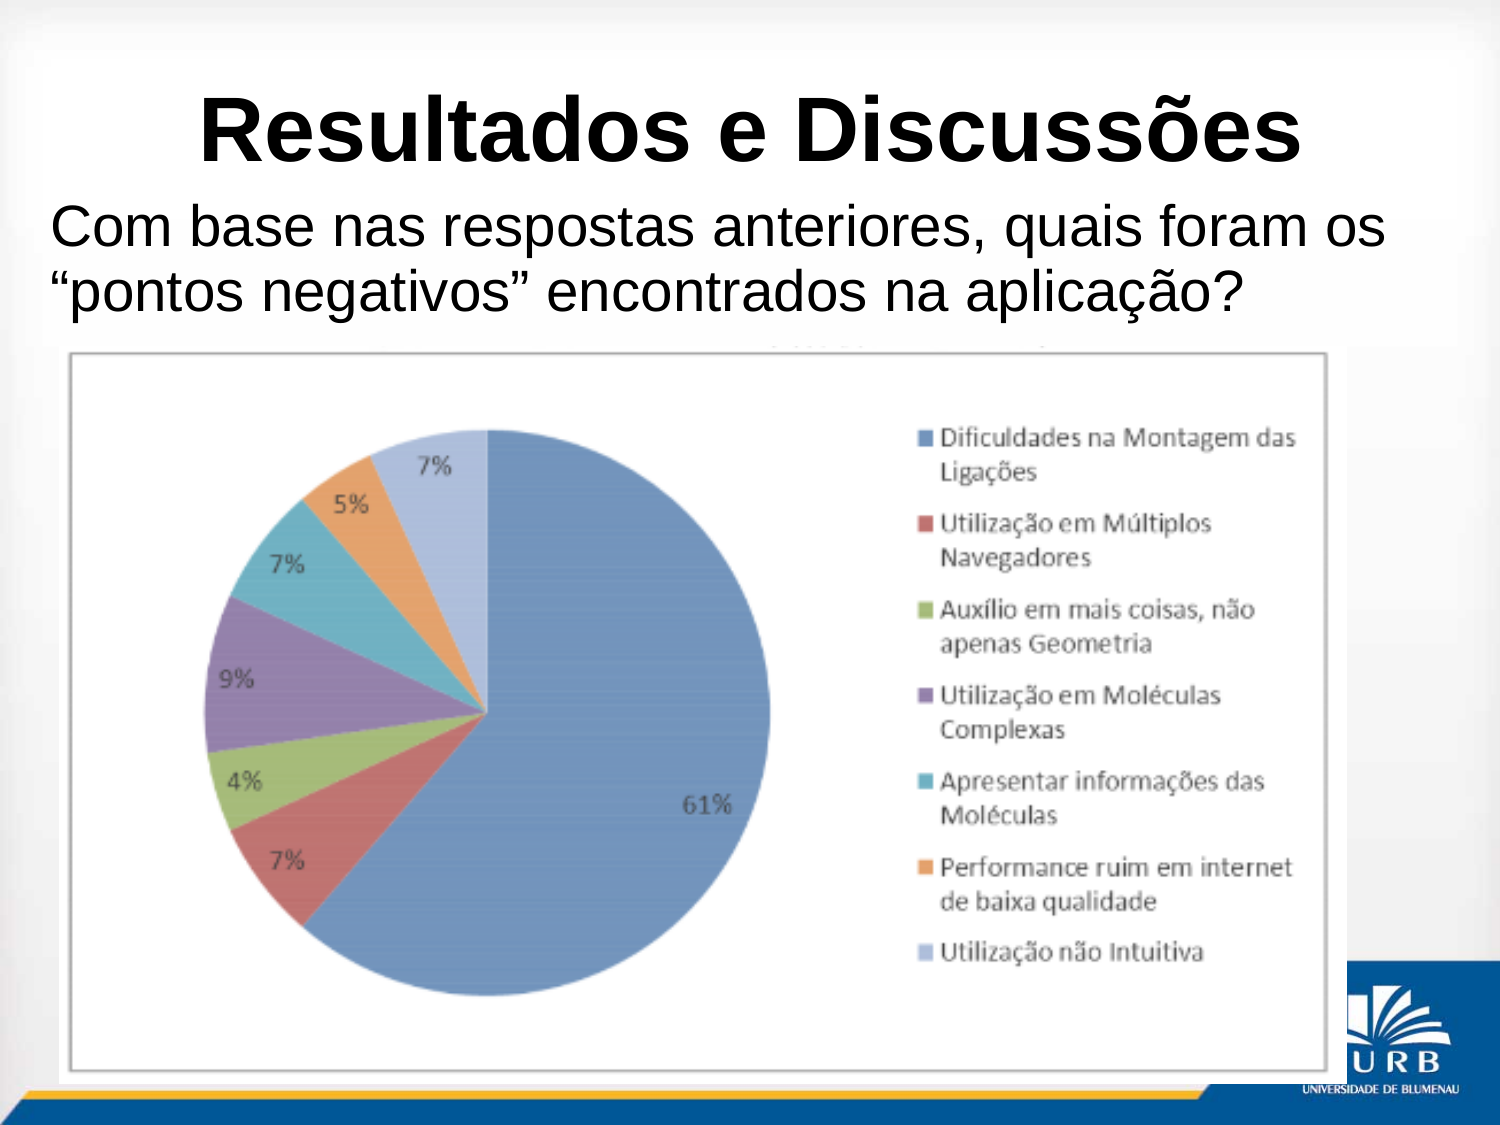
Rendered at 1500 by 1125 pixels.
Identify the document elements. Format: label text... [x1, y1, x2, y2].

picture [0, 0, 1500, 1125]
text_box Com base nas respostas anteriores, quais foram os “pontos negativos” encontrados na aplicação? [35, 185, 1453, 331]
text_box Resultados e Discussões [76, 30, 1427, 185]
